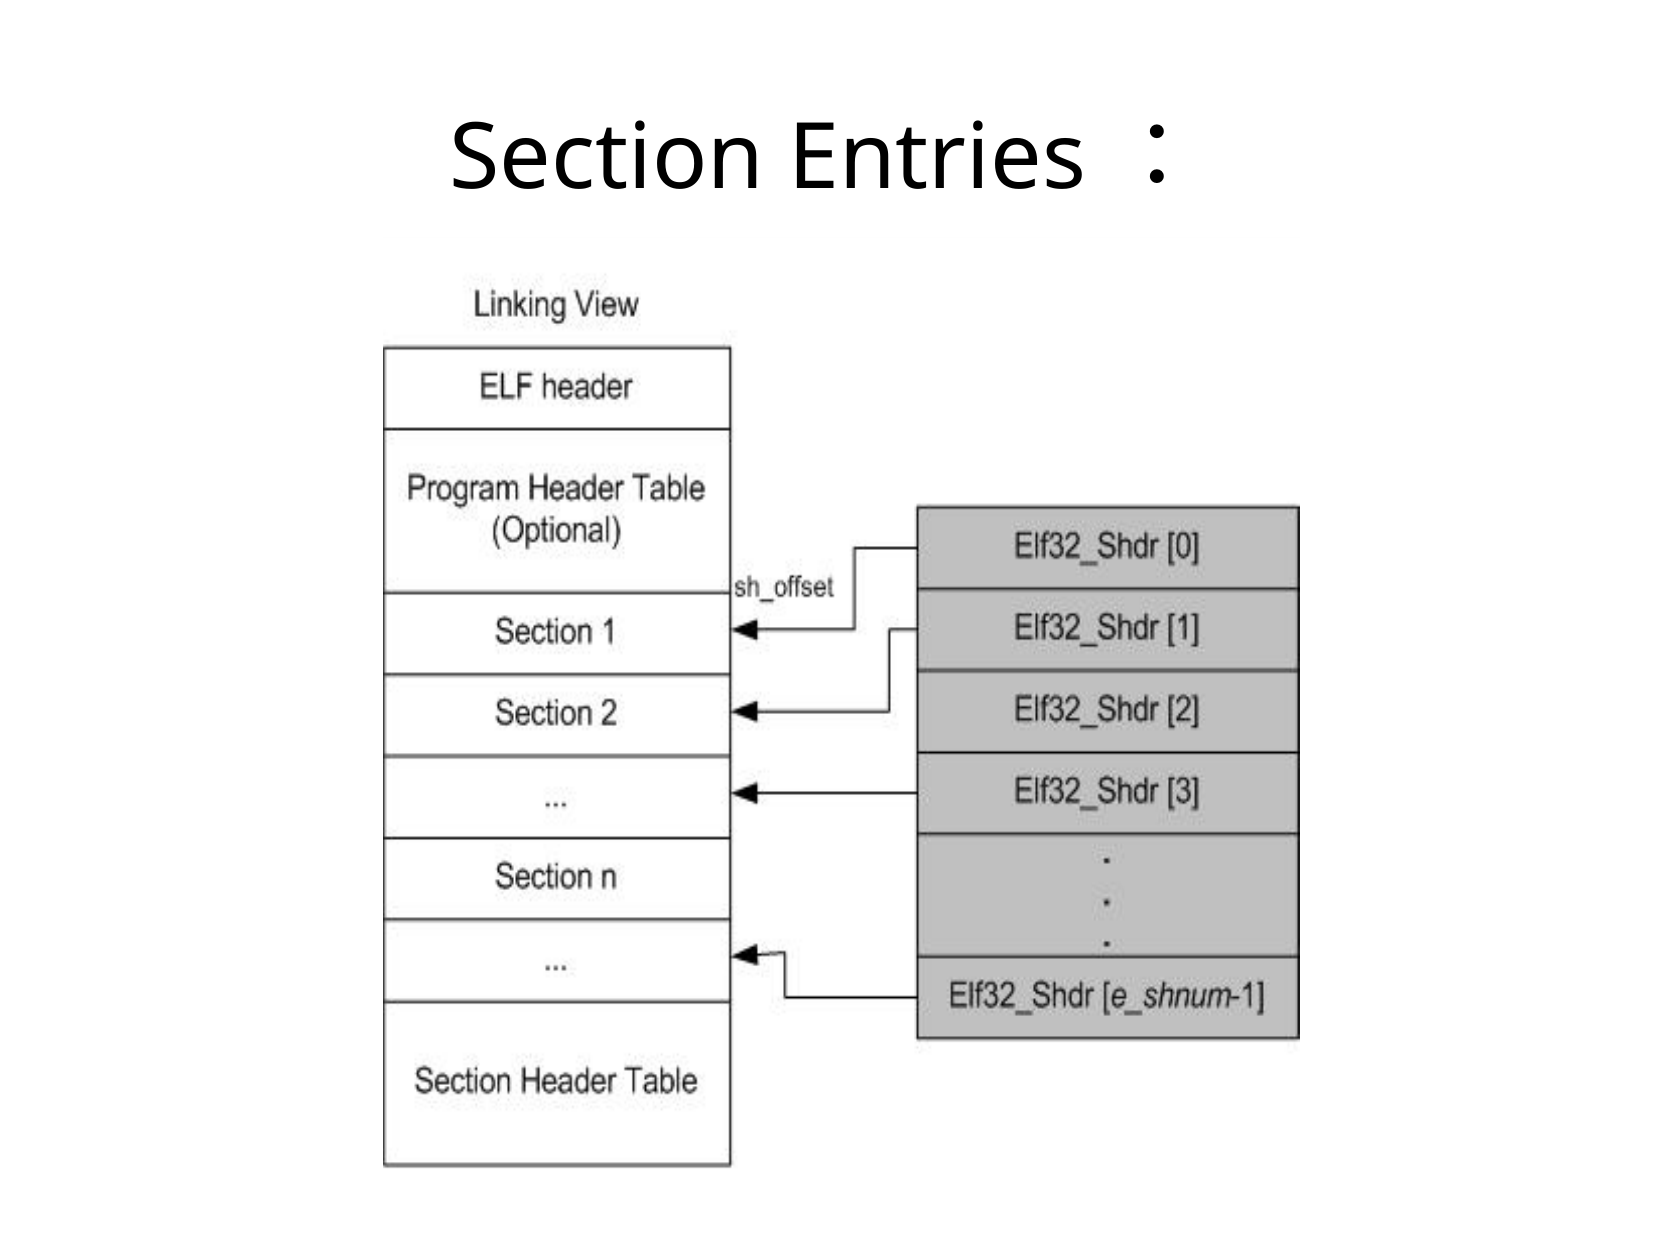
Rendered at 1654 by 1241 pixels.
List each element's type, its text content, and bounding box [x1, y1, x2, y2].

picture [0, 0, 1654, 1241]
title Section Entries： [82, 56, 1571, 250]
